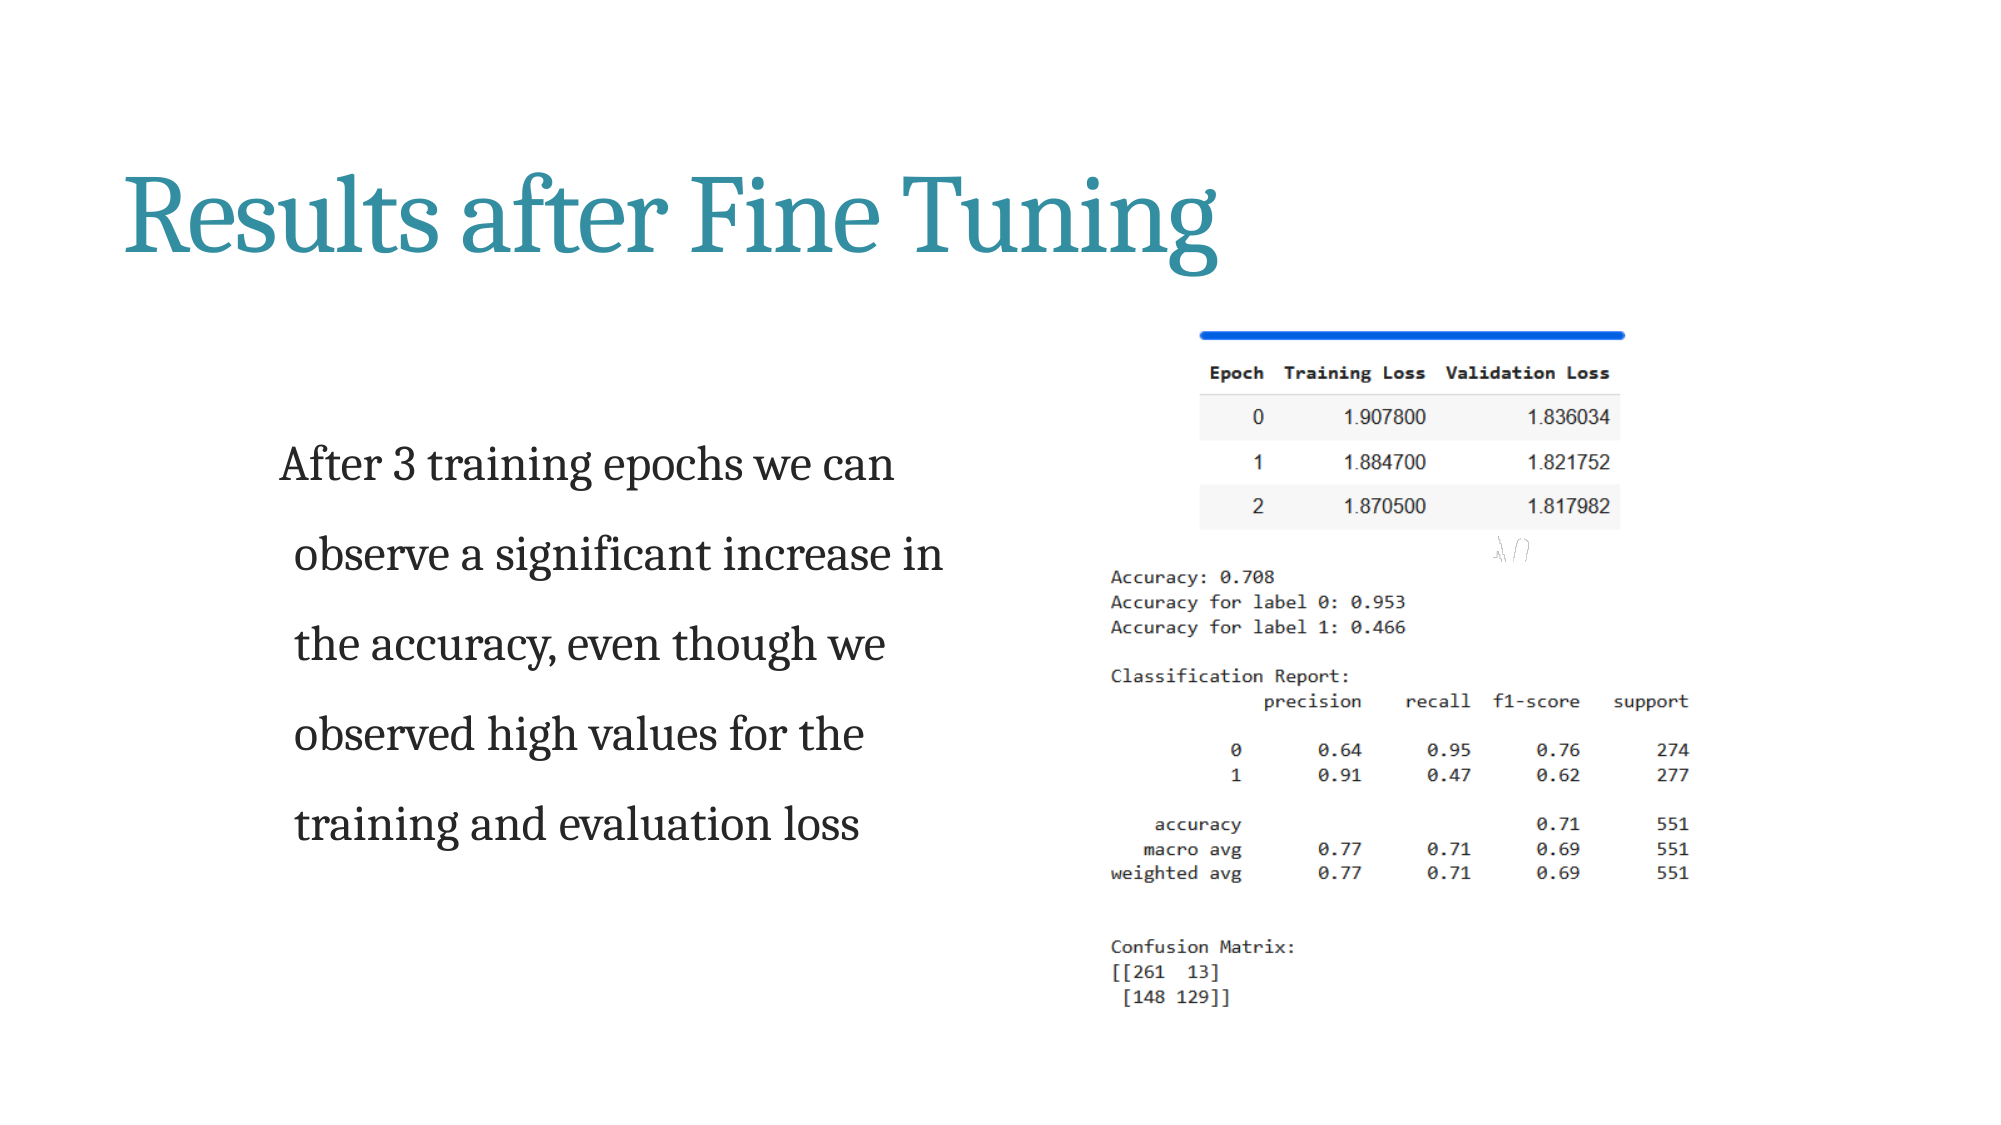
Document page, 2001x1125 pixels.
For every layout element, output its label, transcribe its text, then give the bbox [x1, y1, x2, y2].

text_box After 3 training epochs we can observe a significant increase in the accuracy, even though we observed high values for the training and evaluation loss [249, 393, 1001, 961]
title Results after Fine Tuning [107, 81, 1876, 354]
picture [1100, 320, 1716, 1022]
